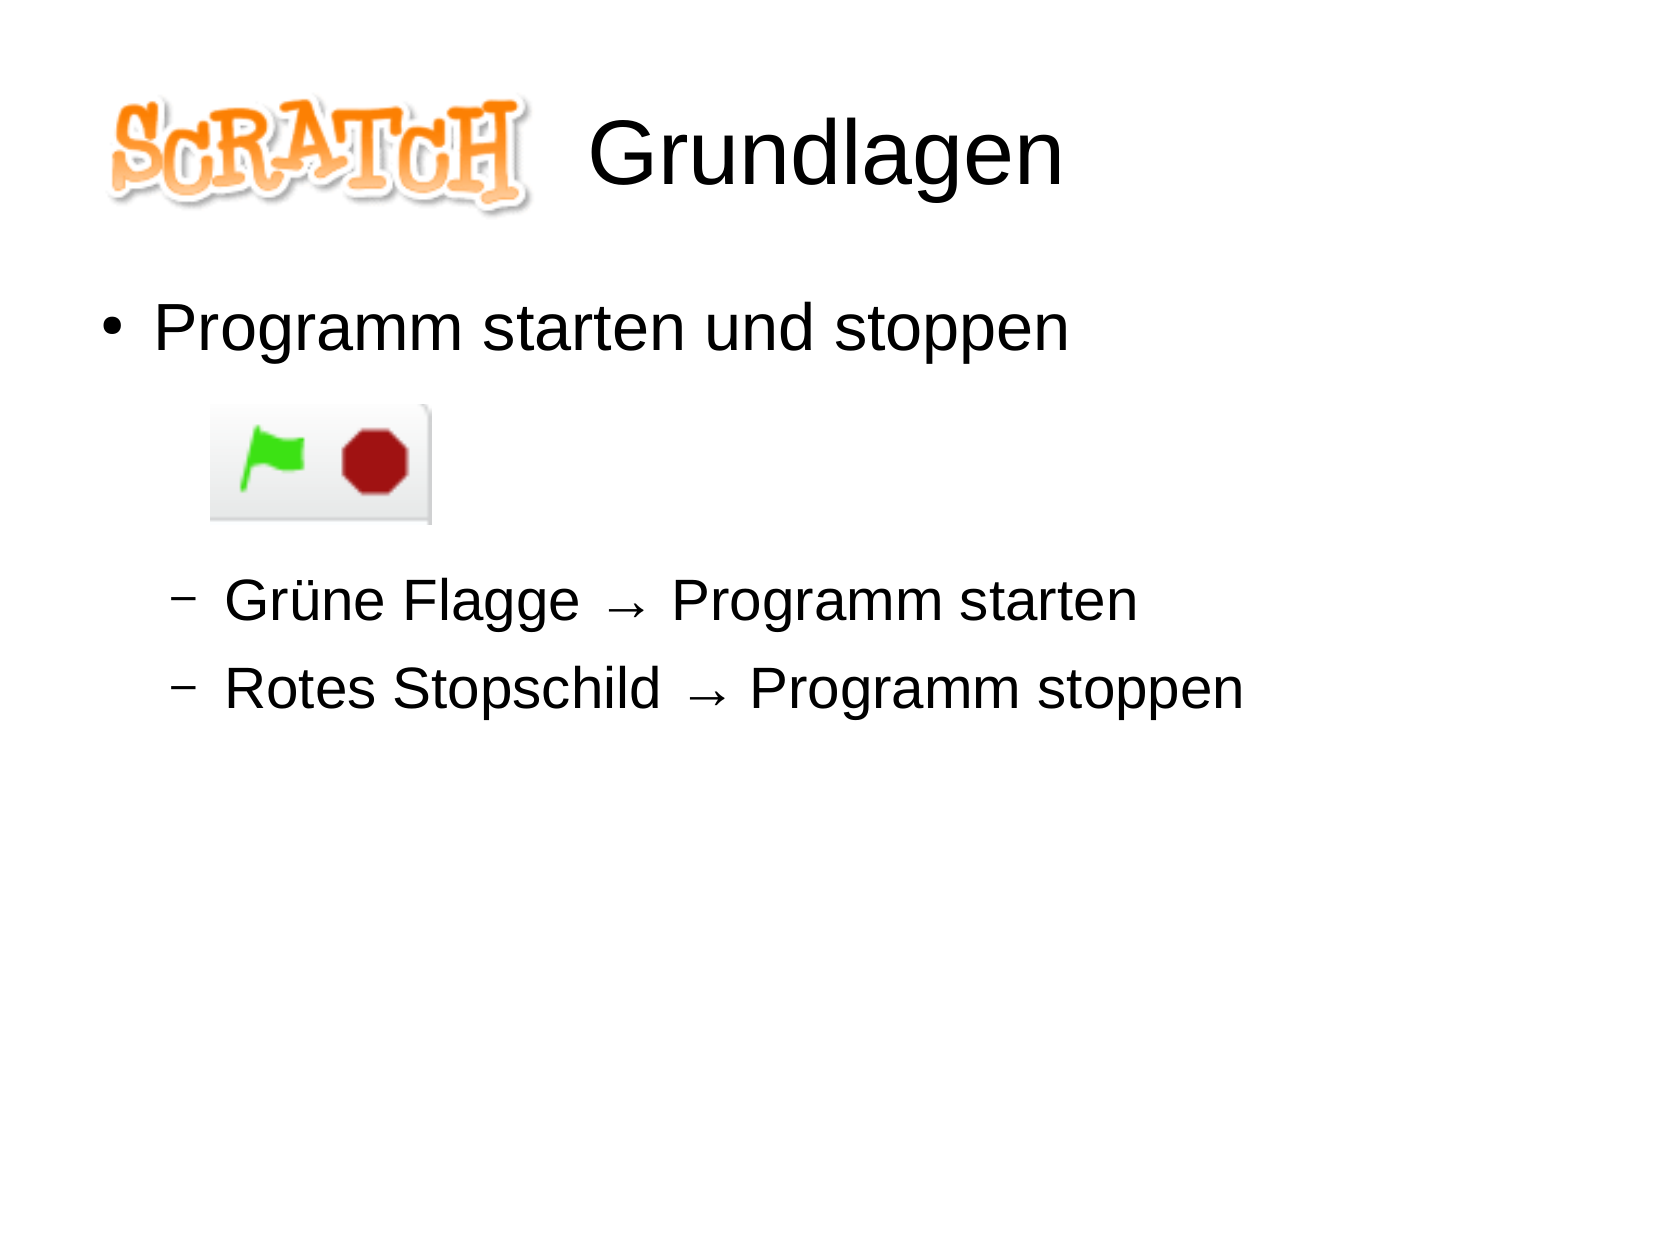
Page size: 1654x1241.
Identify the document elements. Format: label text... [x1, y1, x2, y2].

title Grundlagen [82, 49, 1571, 257]
picture [210, 404, 432, 526]
list Programm starten und stoppen Grüne Flagge → Programm starten Rotes Stopschild → Programm stoppen [82, 290, 1571, 1010]
picture [102, 89, 541, 222]
